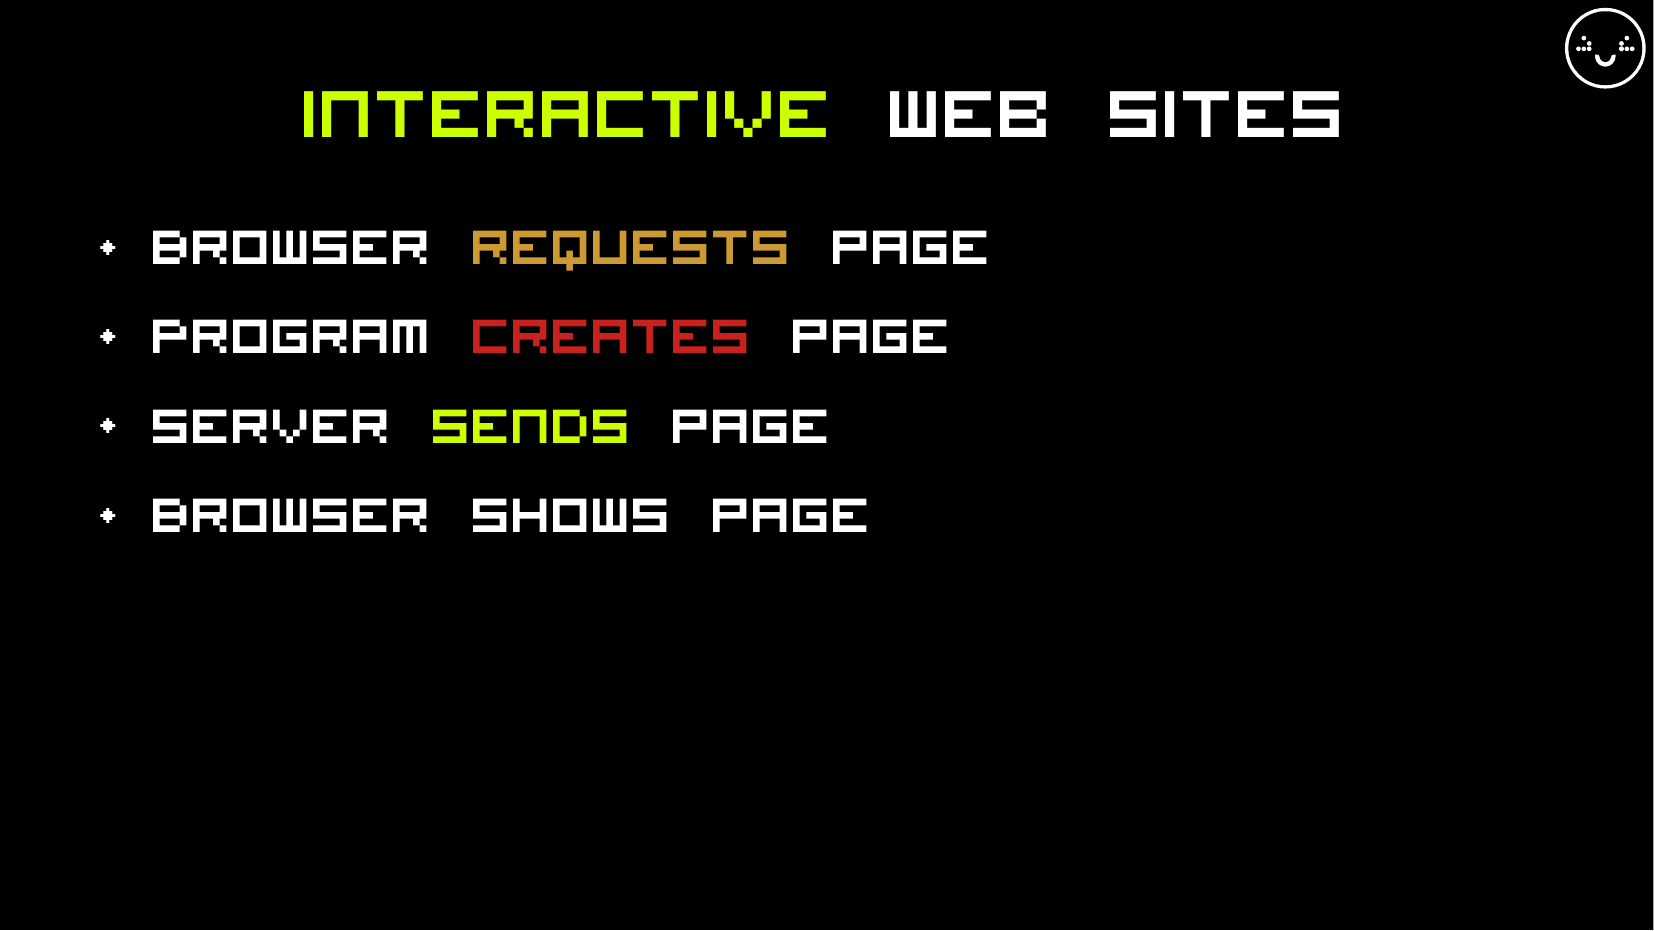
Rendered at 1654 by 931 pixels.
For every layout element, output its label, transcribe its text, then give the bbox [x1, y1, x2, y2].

title interactive web sites [82, 37, 1571, 193]
list Browser requests page Program creates page Server sends page Browser shows page [82, 217, 1571, 758]
